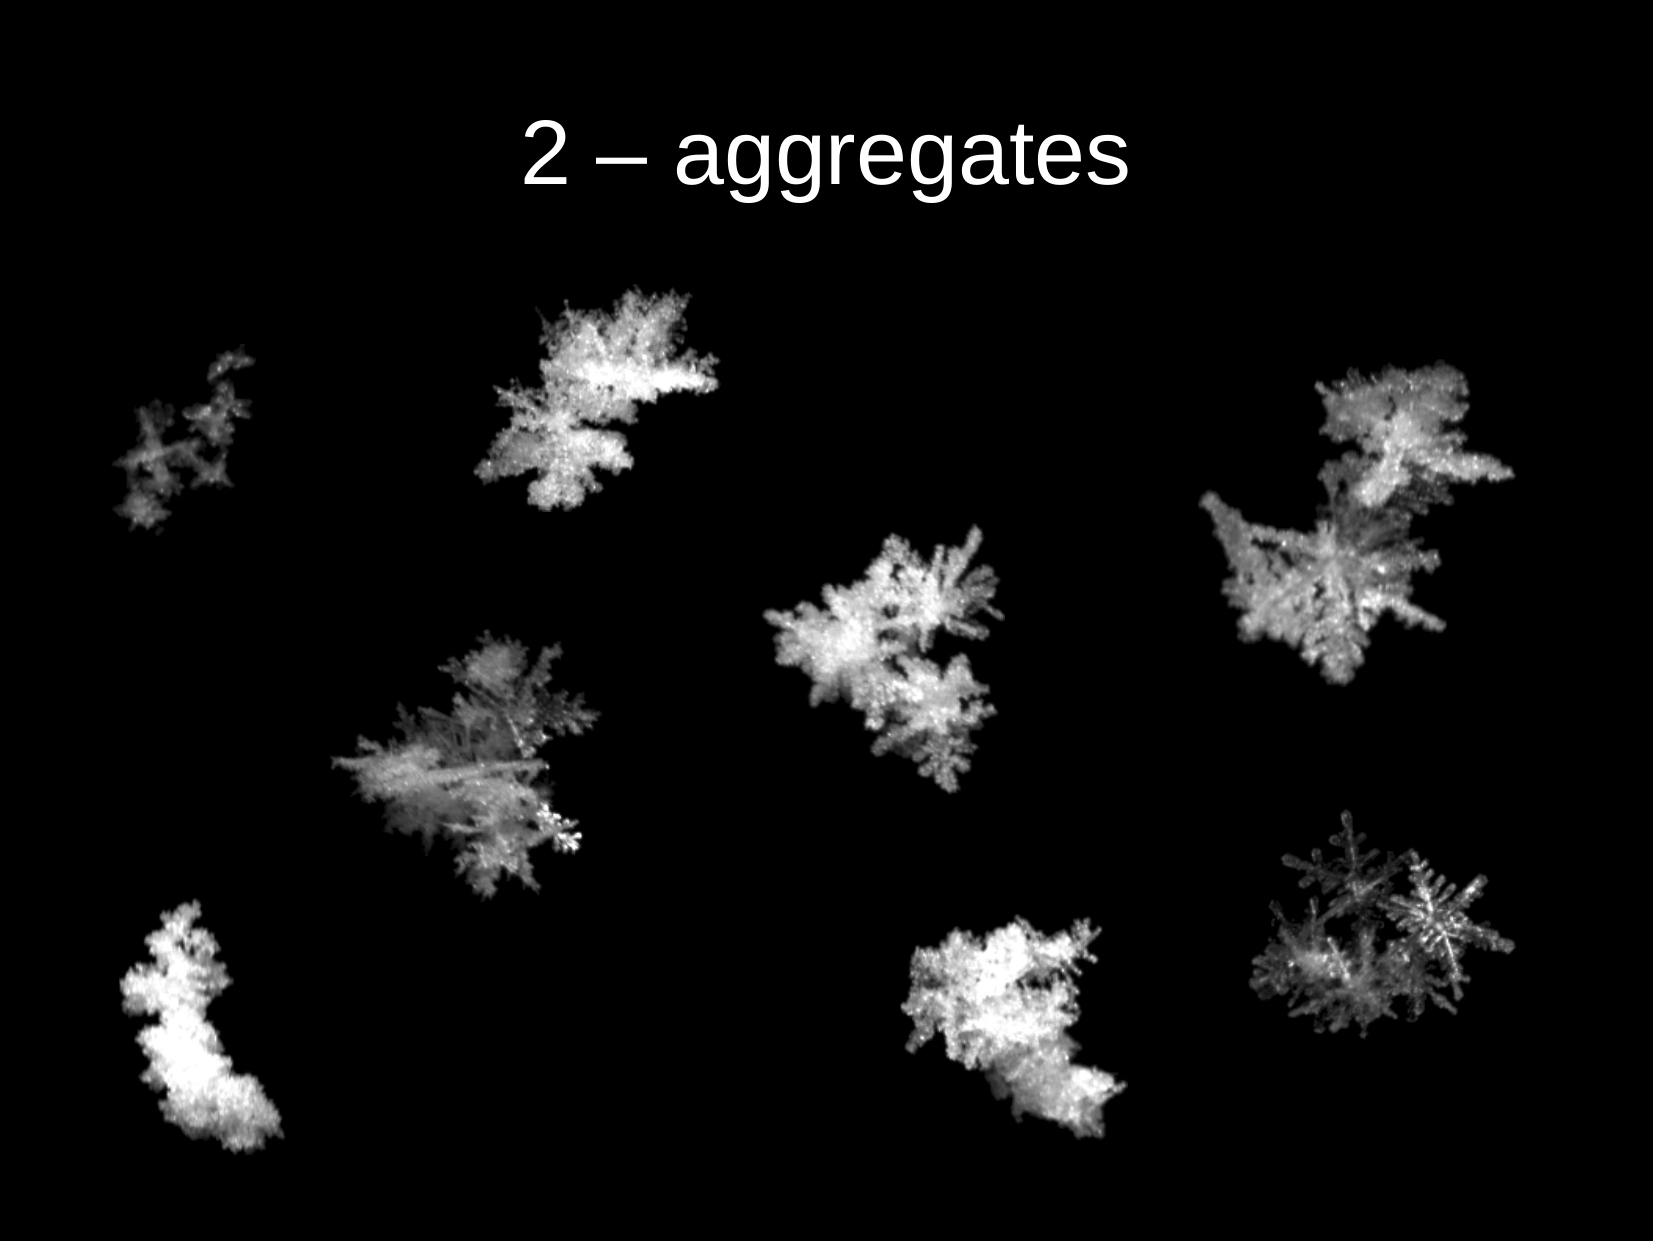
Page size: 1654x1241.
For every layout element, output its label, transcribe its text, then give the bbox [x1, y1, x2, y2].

picture [900, 914, 1128, 1140]
picture [330, 629, 602, 902]
title 2 – aggregates [82, 49, 1571, 257]
picture [1248, 809, 1516, 1040]
picture [1198, 359, 1516, 687]
picture [119, 898, 286, 1156]
picture [111, 344, 256, 536]
picture [762, 523, 1006, 796]
picture [473, 284, 721, 512]
